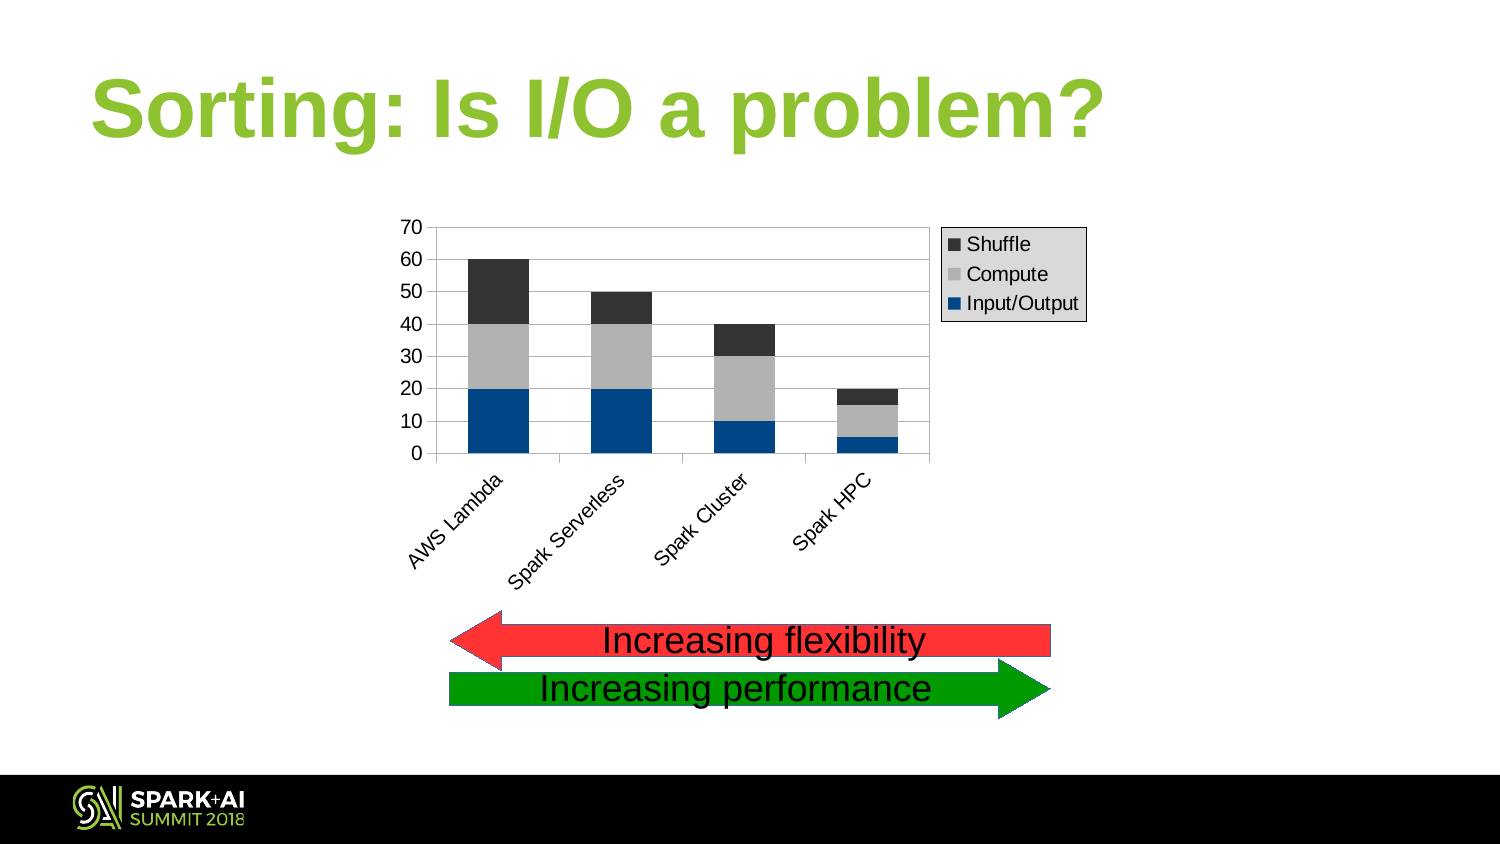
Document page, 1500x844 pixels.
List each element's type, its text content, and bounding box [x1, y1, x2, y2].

text_box Increasing flexibility [450, 610, 1051, 671]
text_box Increasing performance [449, 658, 1051, 719]
chart [385, 207, 1101, 604]
title Sorting: Is I/O a problem? [75, 33, 1426, 175]
